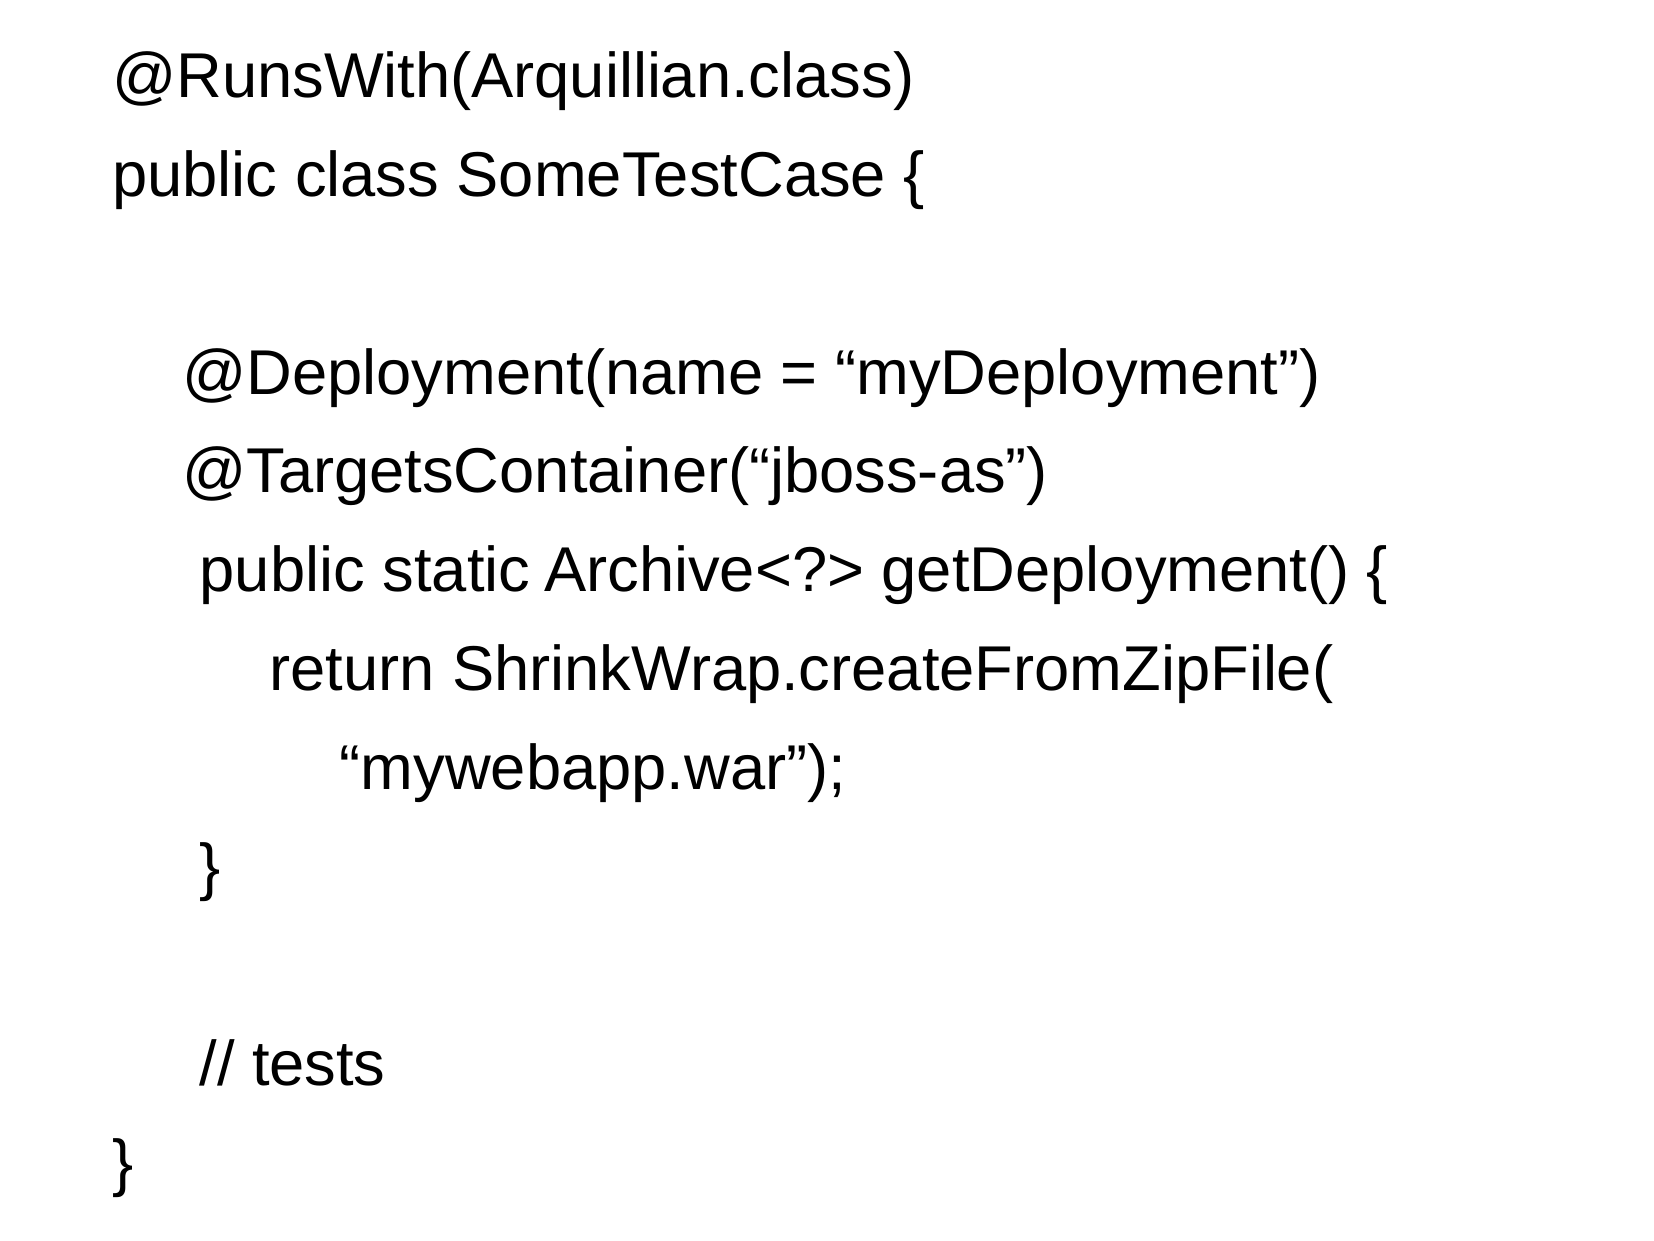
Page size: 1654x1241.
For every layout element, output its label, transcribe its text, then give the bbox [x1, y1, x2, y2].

list @RunsWith(Arquillian.class) public class SomeTestCase { @Deployment(name = “myDeployment”) @TargetsContainer(“jboss-as”) public static Archive<?> getDeployment() { return ShrinkWrap.createFromZipFile( “mywebapp.war”); } // tests } [44, 40, 1606, 1201]
